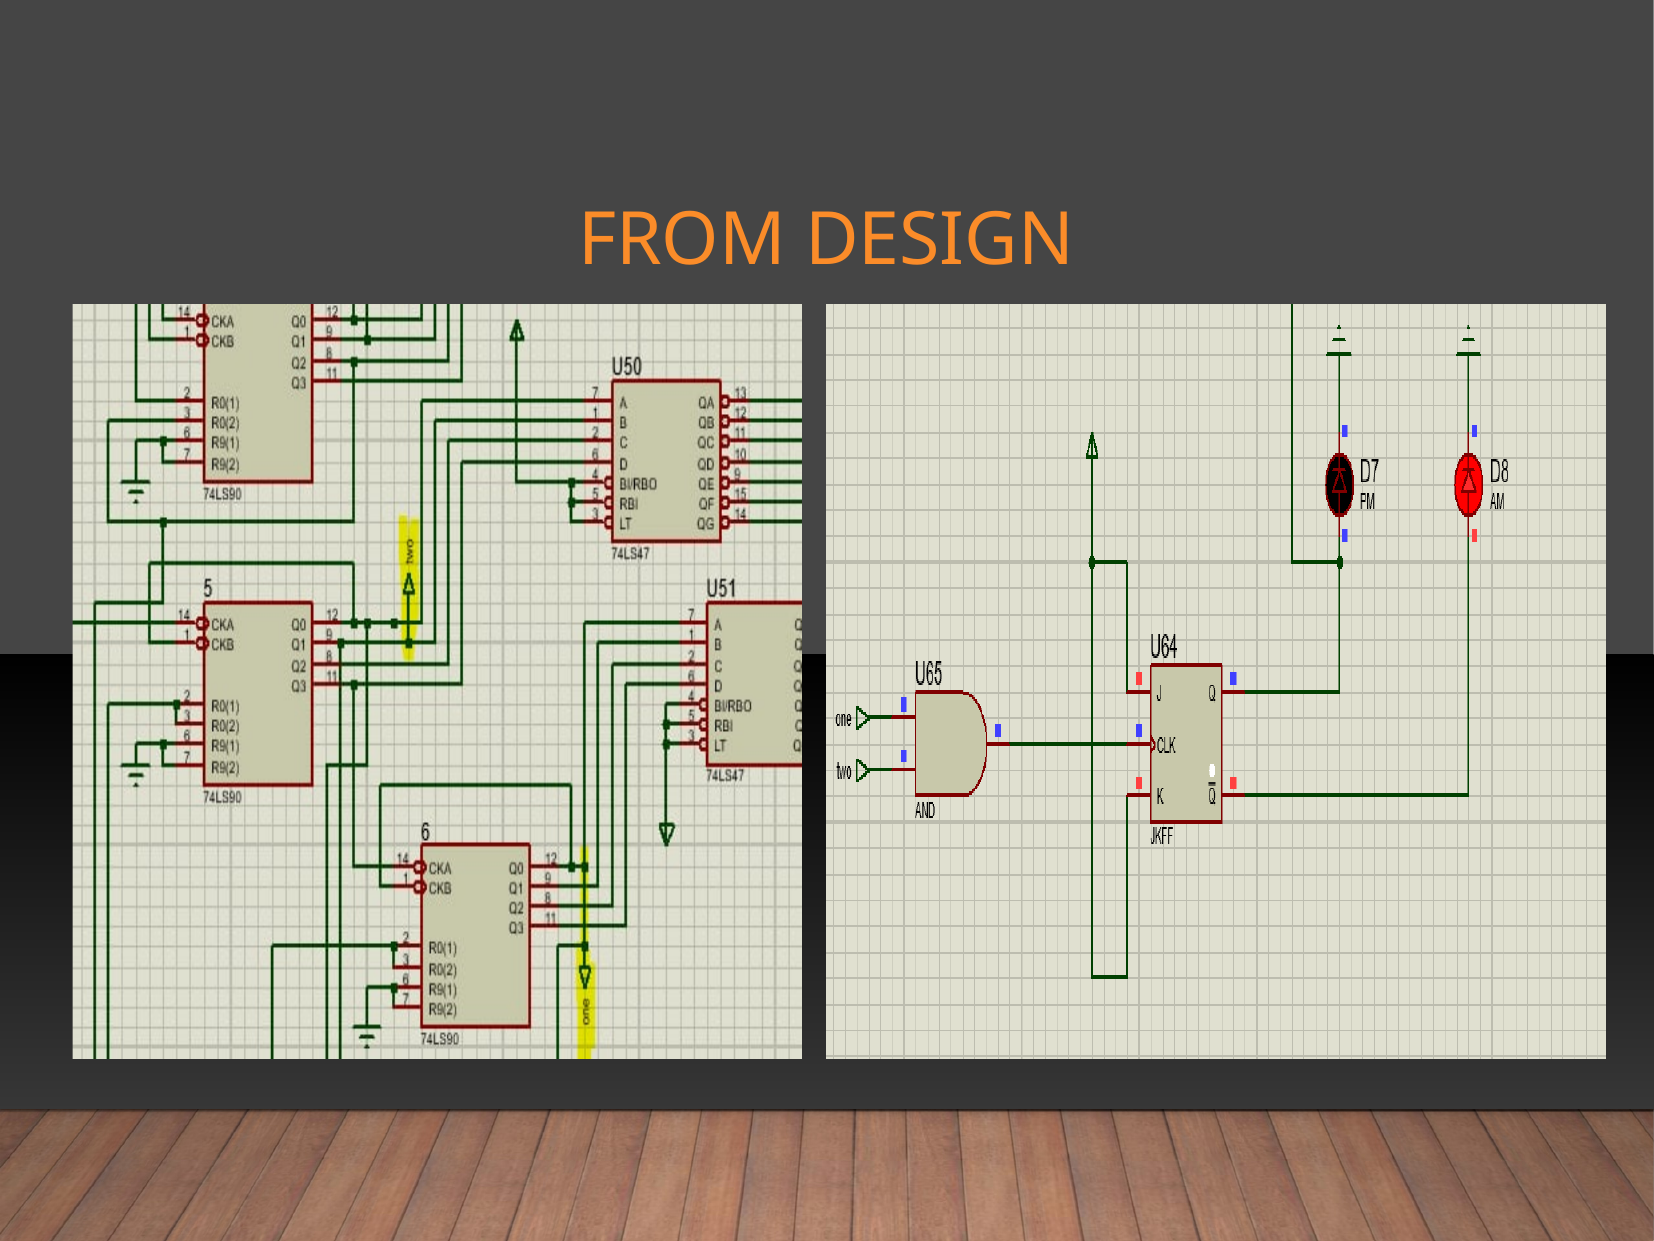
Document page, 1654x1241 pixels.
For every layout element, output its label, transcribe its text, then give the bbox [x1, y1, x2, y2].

picture [826, 304, 1606, 1059]
title from design [261, 145, 1392, 336]
picture [72, 304, 802, 1059]
